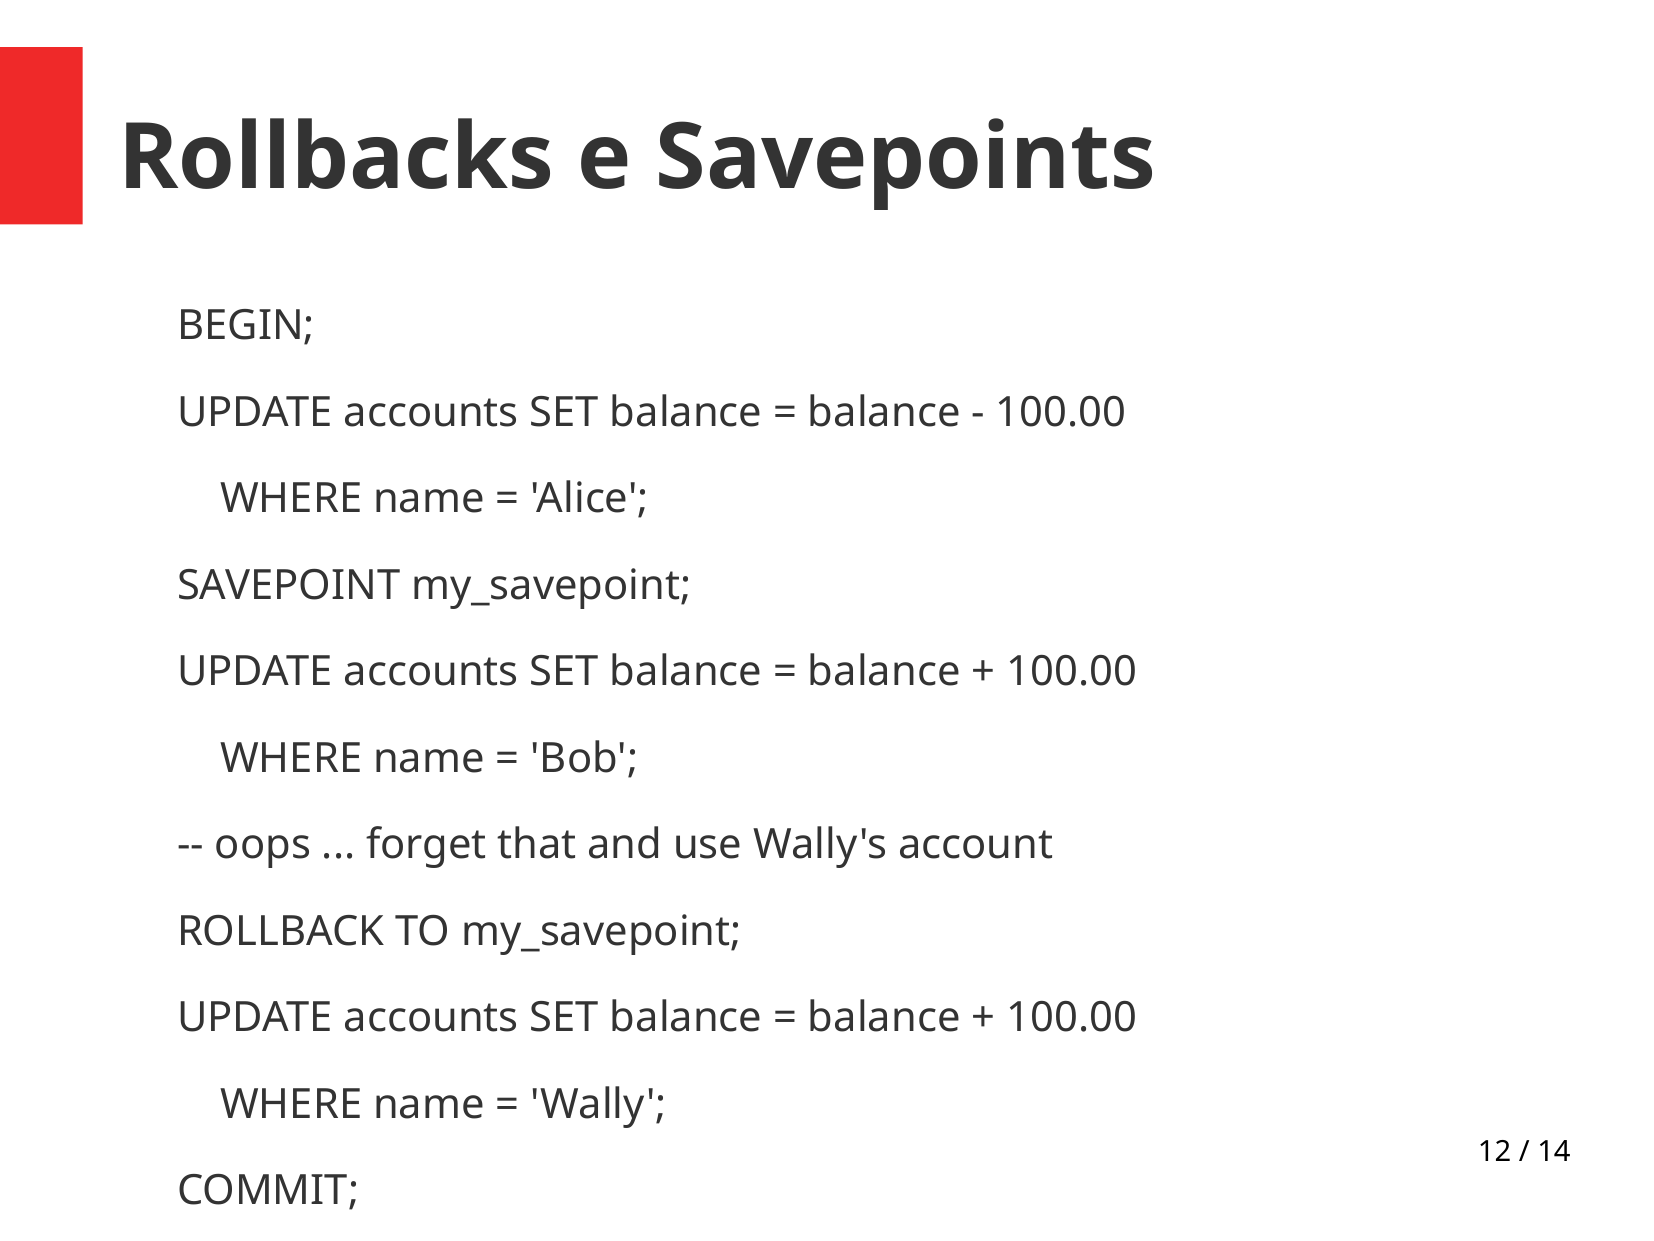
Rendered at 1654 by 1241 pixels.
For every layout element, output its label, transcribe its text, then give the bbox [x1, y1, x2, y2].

list BEGIN; UPDATE accounts SET balance = balance - 100.00 WHERE name = 'Alice'; SAVEPOINT my_savepoint; UPDATE accounts SET balance = balance + 100.00 WHERE name = 'Bob'; -- oops ... forget that and use Wally's account ROLLBACK TO my_savepoint; UPDATE accounts SET balance = balance + 100.00 WHERE name = 'Wally'; COMMIT; [106, 295, 1524, 1015]
title Rollbacks e Savepoints [118, 49, 1571, 257]
